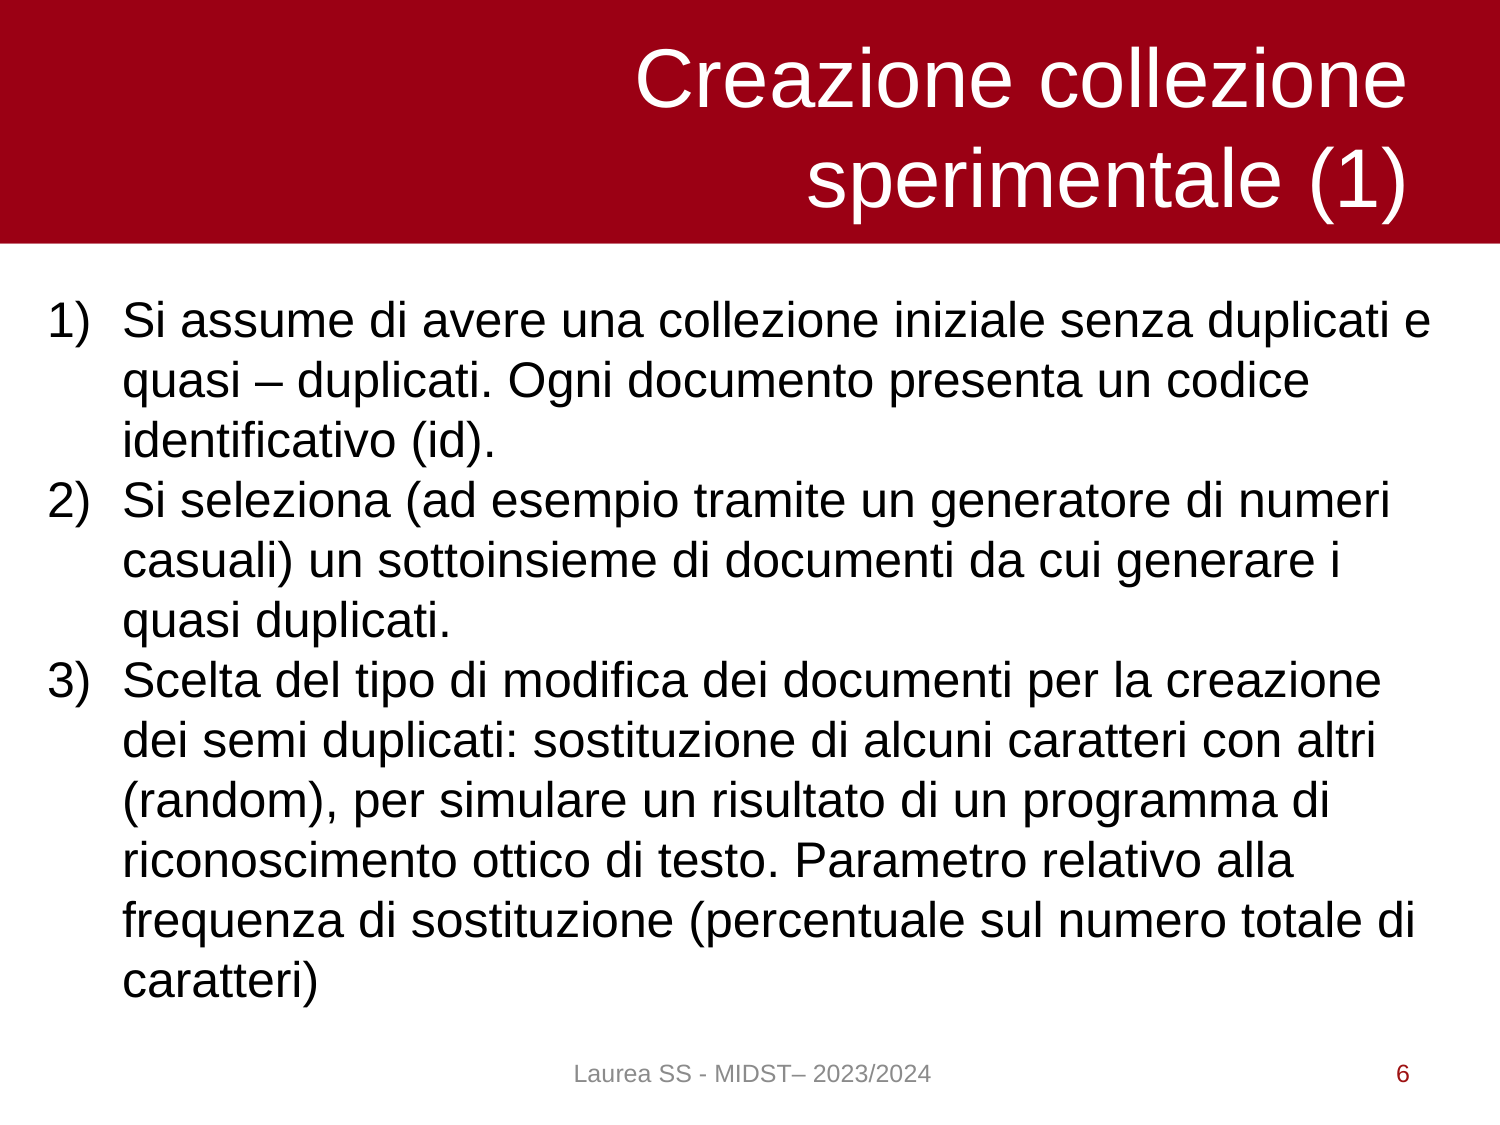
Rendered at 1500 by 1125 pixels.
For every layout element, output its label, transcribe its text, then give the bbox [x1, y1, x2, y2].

text_box Si assume di avere una collezione iniziale senza duplicati e quasi – duplicati. Ogni documento presenta un codice identificativo (id). Si seleziona (ad esempio tramite un generatore di numeri casuali) un sottoinsieme di documenti da cui generare i quasi duplicati. Scelta del tipo di modifica dei documenti per la creazione dei semi duplicati: sostituzione di alcuni caratteri con altri (random), per simulare un risultato di un programma di riconoscimento ottico di testo. Parametro relativo alla frequenza di sostituzione (percentuale sul numero totale di caratteri) [32, 279, 1468, 1075]
title Creazione collezione sperimentale (1) [345, 16, 1425, 233]
